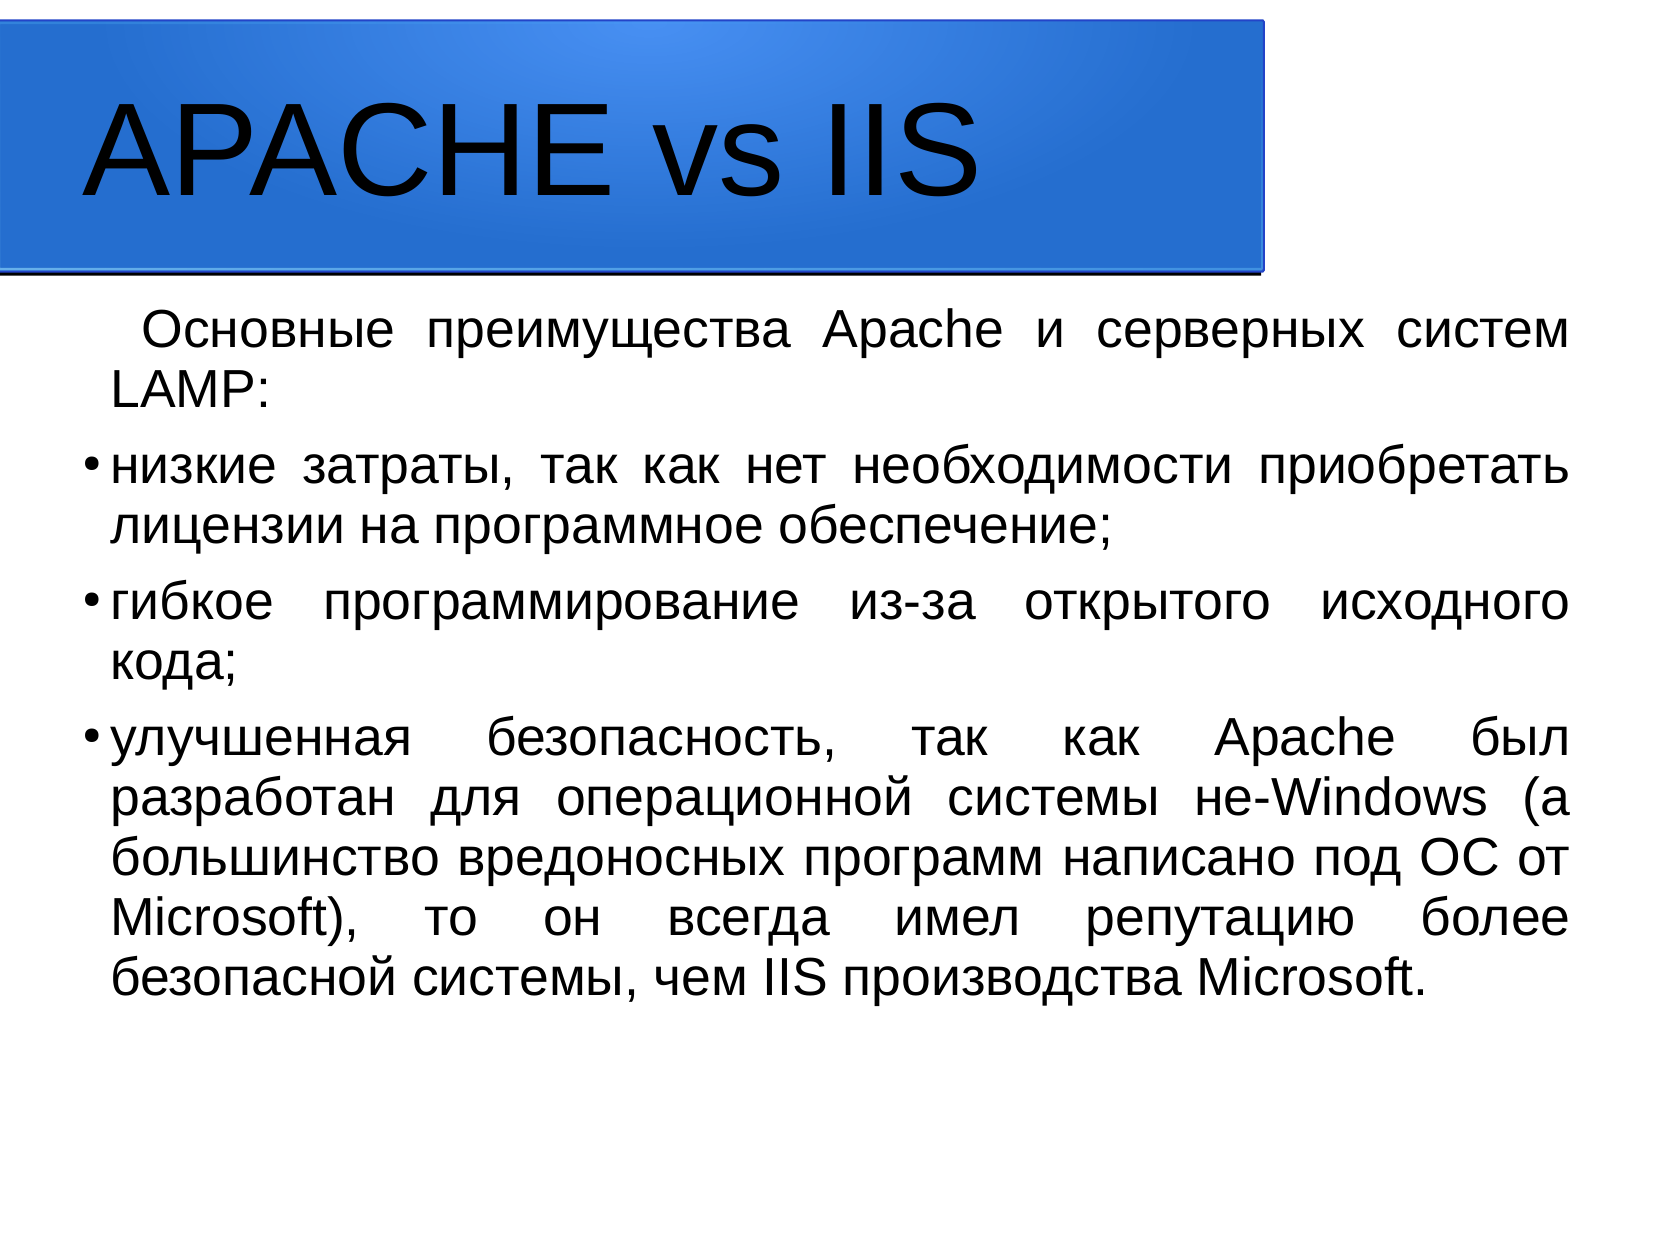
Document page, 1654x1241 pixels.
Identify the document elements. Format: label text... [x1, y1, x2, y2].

list Основные преимущества Apache и серверных систем LAMP: низкие затраты, так как нет необходимости приобретать лицензии на программное обеспечение; гибкое программирование из-за открытого исходного кода; улучшенная безопасность, так как Apache был разработан для операционной системы не-Windows (а большинство вредоносных программ написано под ОС от Microsoft), то он всегда имел репутацию более безопасной системы, чем IIS производства Microsoft. [82, 299, 1571, 1019]
title APACHE vs IIS [82, 47, 1235, 252]
